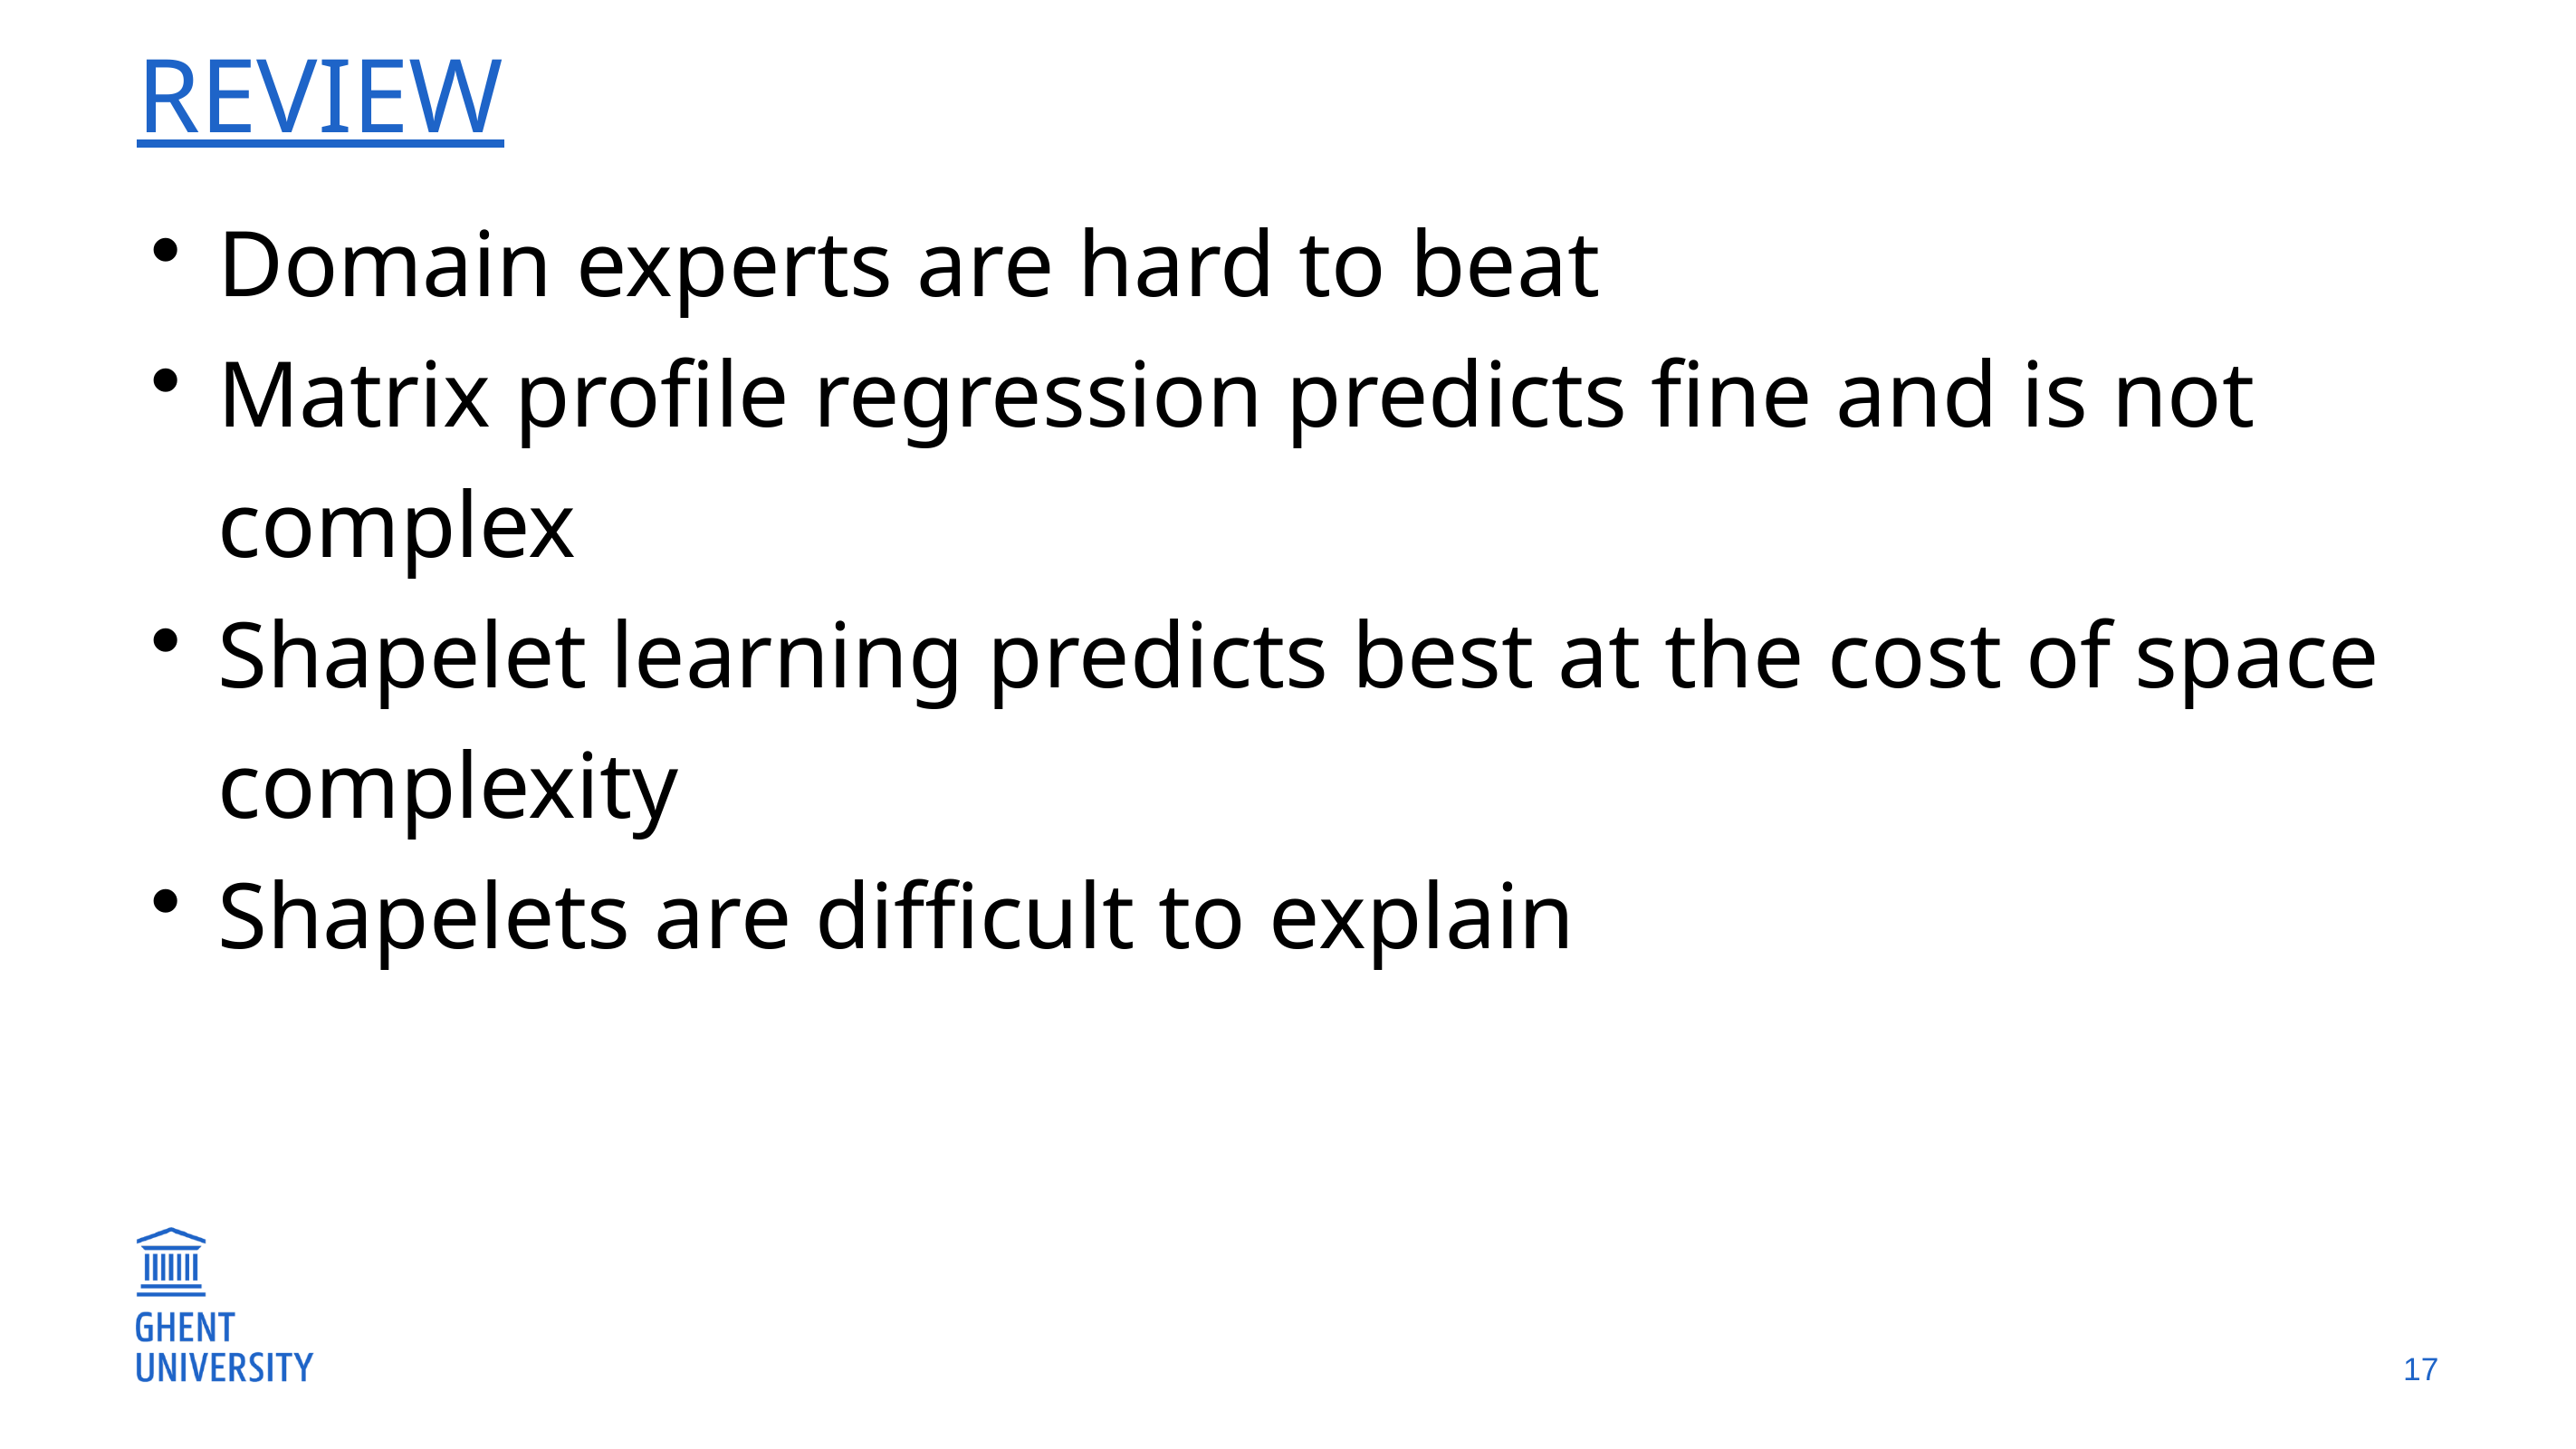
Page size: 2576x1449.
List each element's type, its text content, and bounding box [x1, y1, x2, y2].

list Domain experts are hard to beat Matrix profile regression predicts fine and is not complex Shapelet learning predicts best at the cost of space complexity Shapelets are difficult to explain [124, 177, 2456, 1173]
title Review [123, 37, 2456, 166]
picture [68, 1175, 411, 1449]
